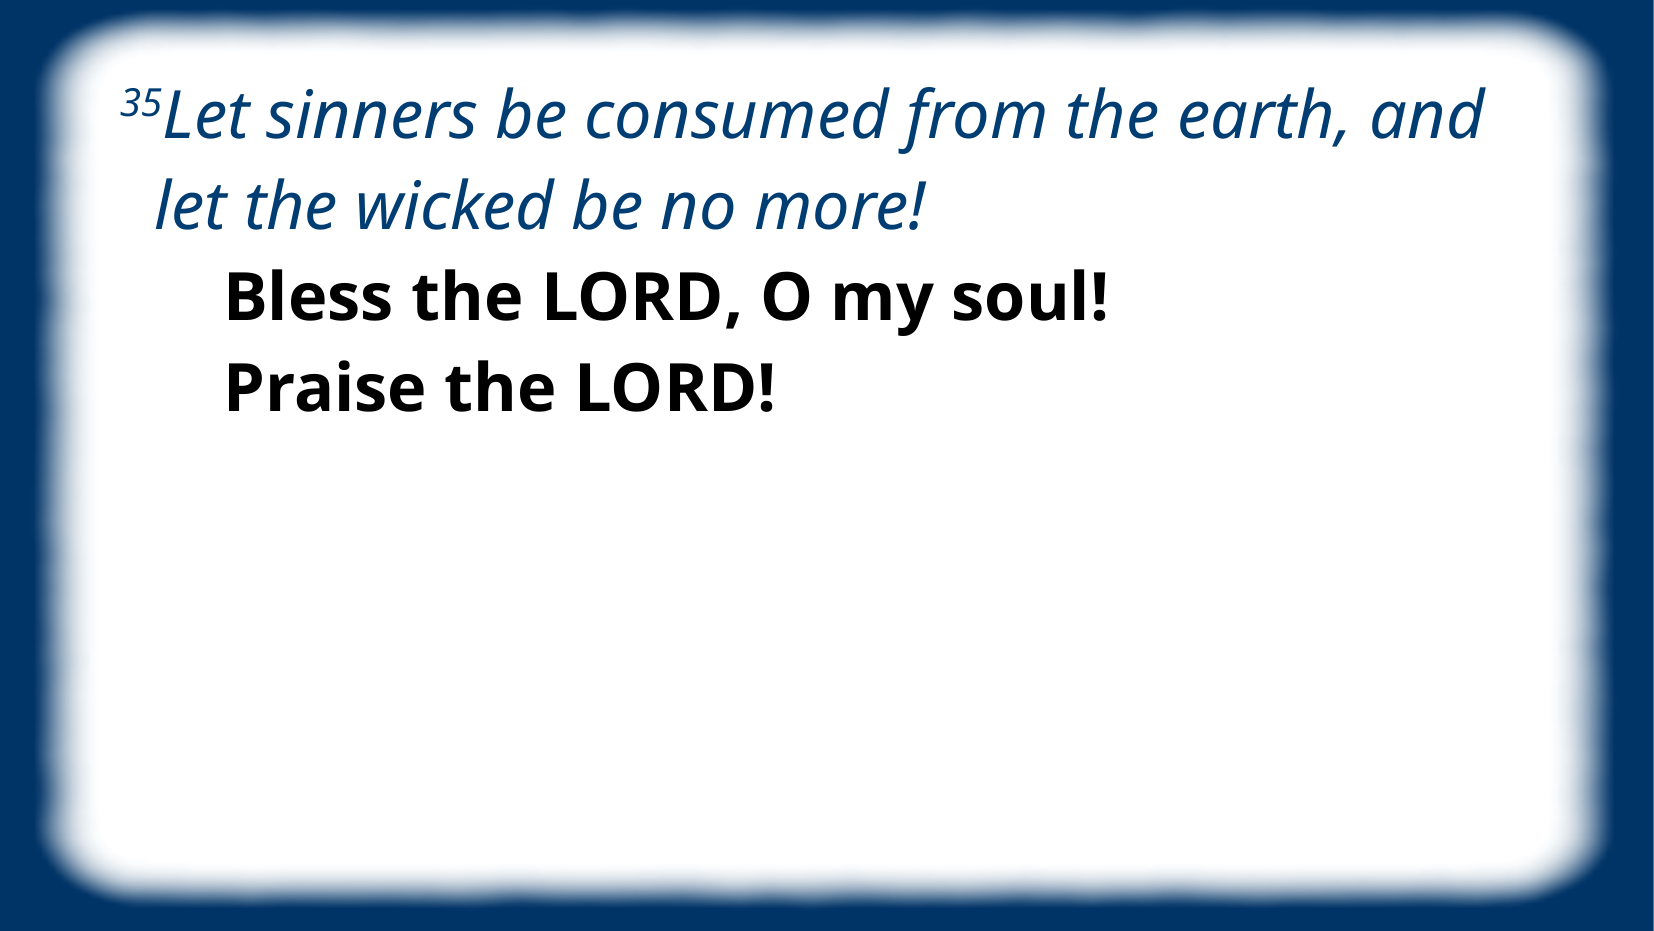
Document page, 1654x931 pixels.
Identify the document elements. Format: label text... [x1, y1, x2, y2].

picture [0, 0, 1654, 931]
text_box 35Let sinners be consumed from the earth, and let the wicked be no more! Bless the Lord, O my soul! Praise the Lord! [105, 60, 1546, 436]
